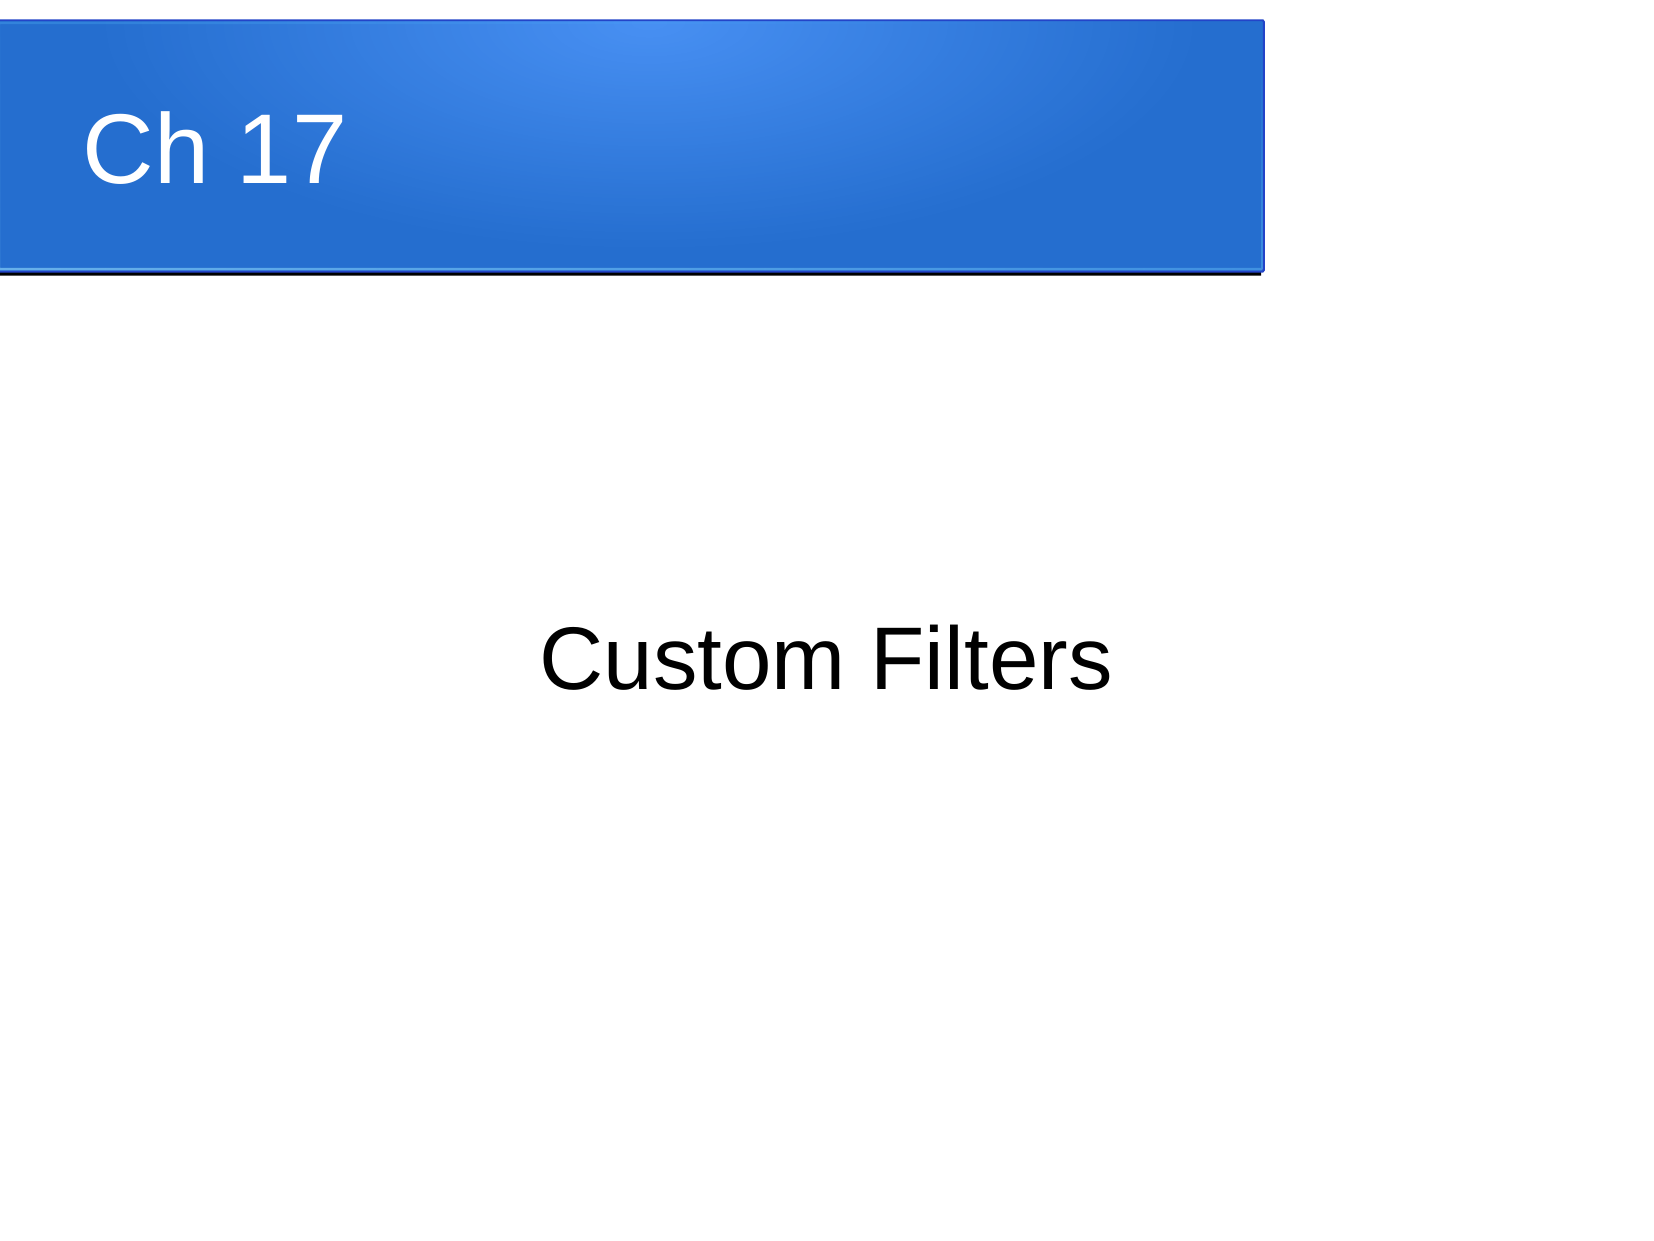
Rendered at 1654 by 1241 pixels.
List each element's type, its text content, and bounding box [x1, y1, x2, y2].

subtitle Custom Filters [82, 299, 1571, 1019]
title Ch 17 [82, 47, 1235, 252]
